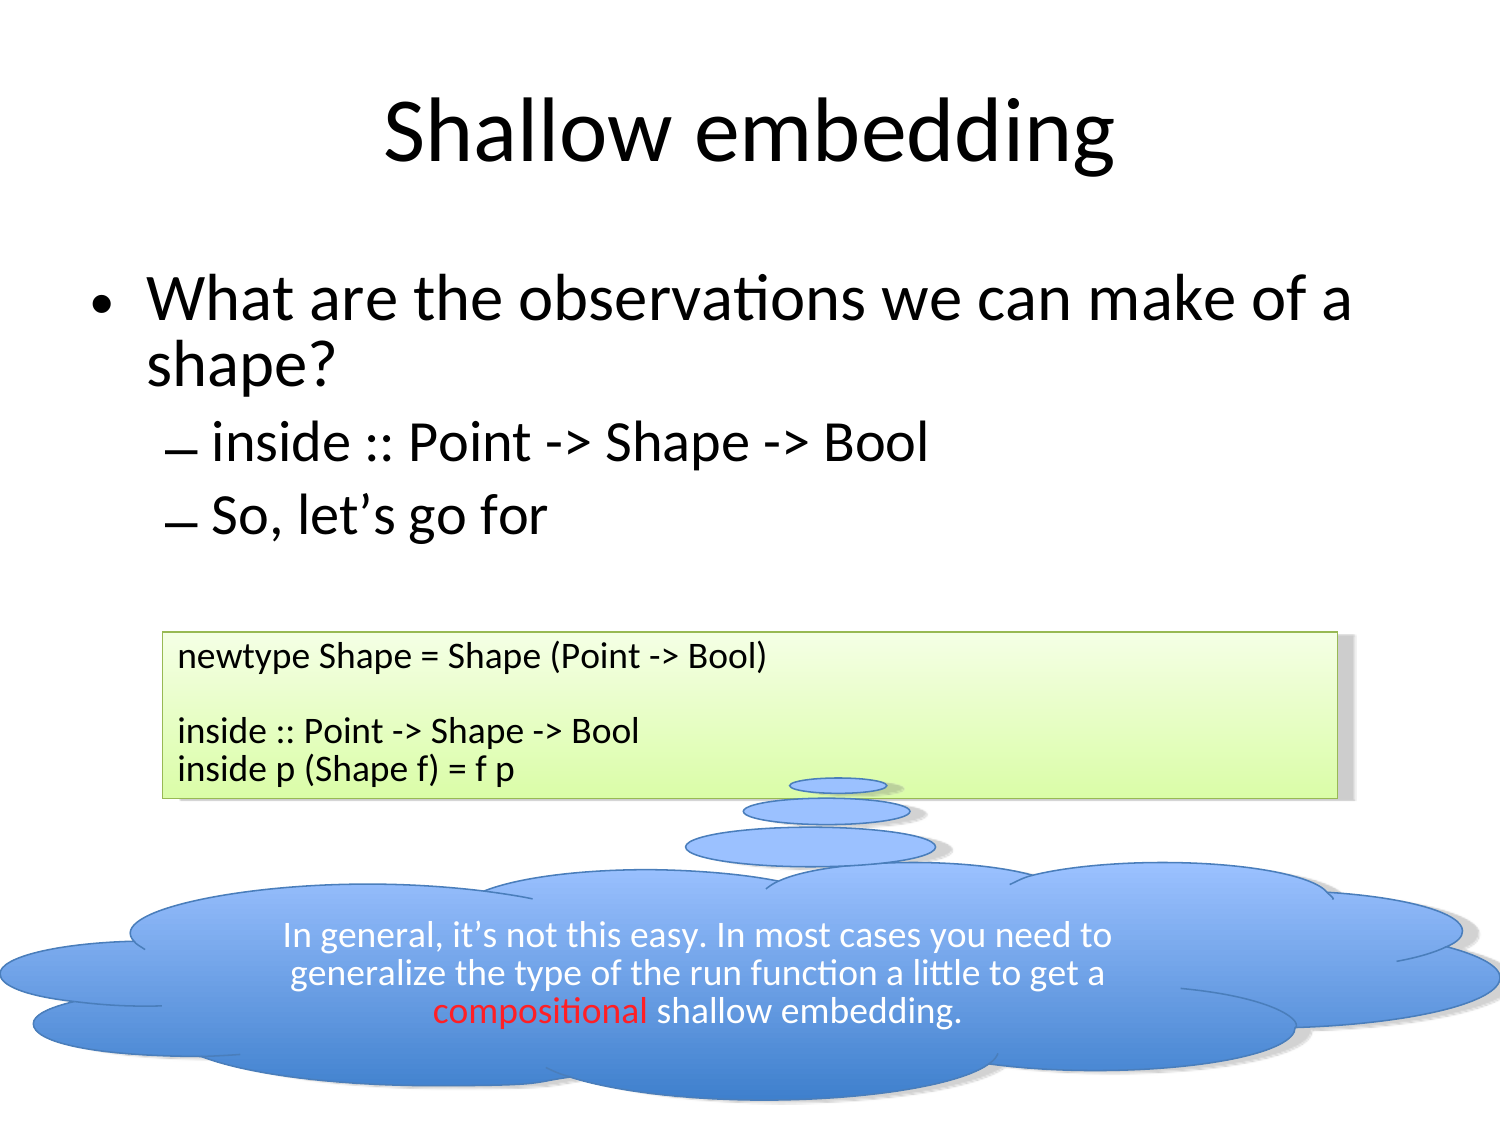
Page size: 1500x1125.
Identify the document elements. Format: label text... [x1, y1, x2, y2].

text_box In general, it’s not this easy. In most cases you need to generalize the type of the run function a little to get a compositional shallow embedding. [0, 827, 1500, 1101]
text_box newtype Shape = Shape (Point -> Bool) inside :: Point -> Shape -> Bool inside p (Shape f) = f p [162, 632, 1338, 799]
text_box In general, it’s not this easy. In most cases you need to generalize the type of the run function a little to get a compositional shallow embedding. [743, 798, 910, 825]
title Shallow embedding [75, 45, 1426, 233]
list What are the observations we can make of a shape? inside :: Point -> Shape -> Bool So, let’s go for [75, 262, 1426, 945]
